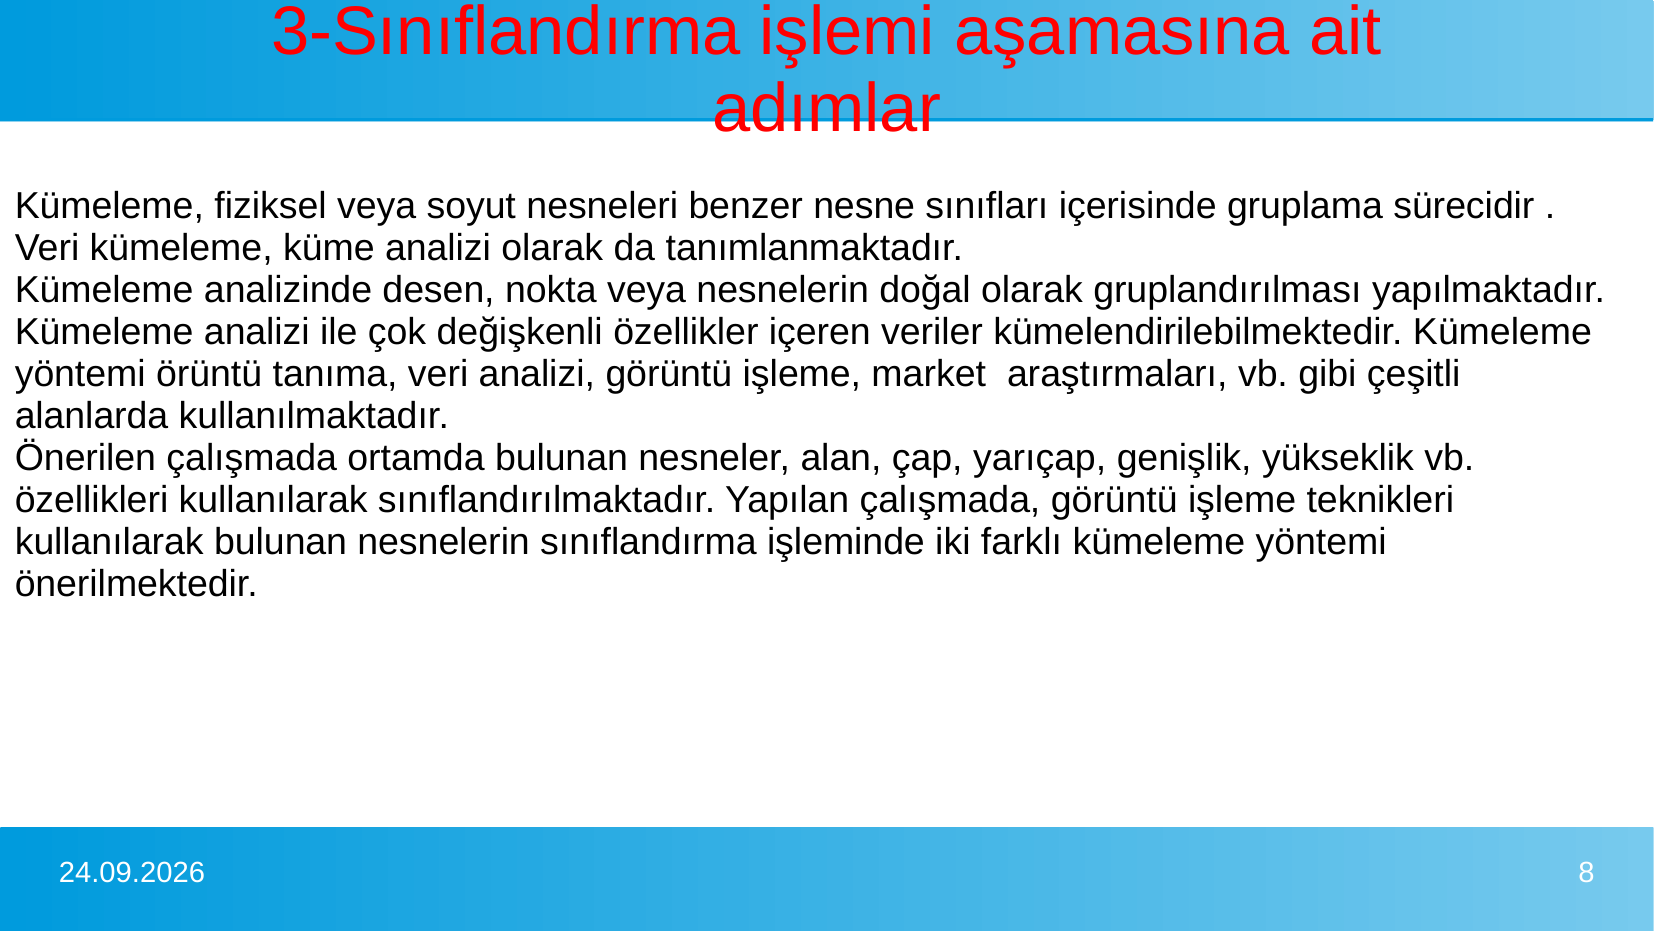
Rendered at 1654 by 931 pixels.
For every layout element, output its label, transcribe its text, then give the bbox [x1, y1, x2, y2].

text_box Kümeleme, fiziksel veya soyut nesneleri benzer nesne sınıfları içerisinde gruplama sürecidir . Veri kümeleme, küme analizi olarak da tanımlanmaktadır. Kümeleme analizinde desen, nokta veya nesnelerin doğal olarak gruplandırılması yapılmaktadır. Kümeleme analizi ile çok değişkenli özellikler içeren veriler kümelendirilebilmektedir. Kümeleme yöntemi örüntü tanıma, veri analizi, görüntü işleme, market araştırmaları, vb. gibi çeşitli alanlarda kullanılmaktadır. Önerilen çalışmada ortamda bulunan nesneler, alan, çap, yarıçap, genişlik, yükseklik vb. özellikleri kullanılarak sınıflandırılmaktadır. Yapılan çalışmada, görüntü işleme teknikleri kullanılarak bulunan nesnelerin sınıflandırma işleminde iki farklı kümeleme yöntemi önerilmektedir. [0, 177, 1625, 654]
title 3-Sınıflandırma işlemi aşamasına ait adımlar [59, 0, 1595, 146]
